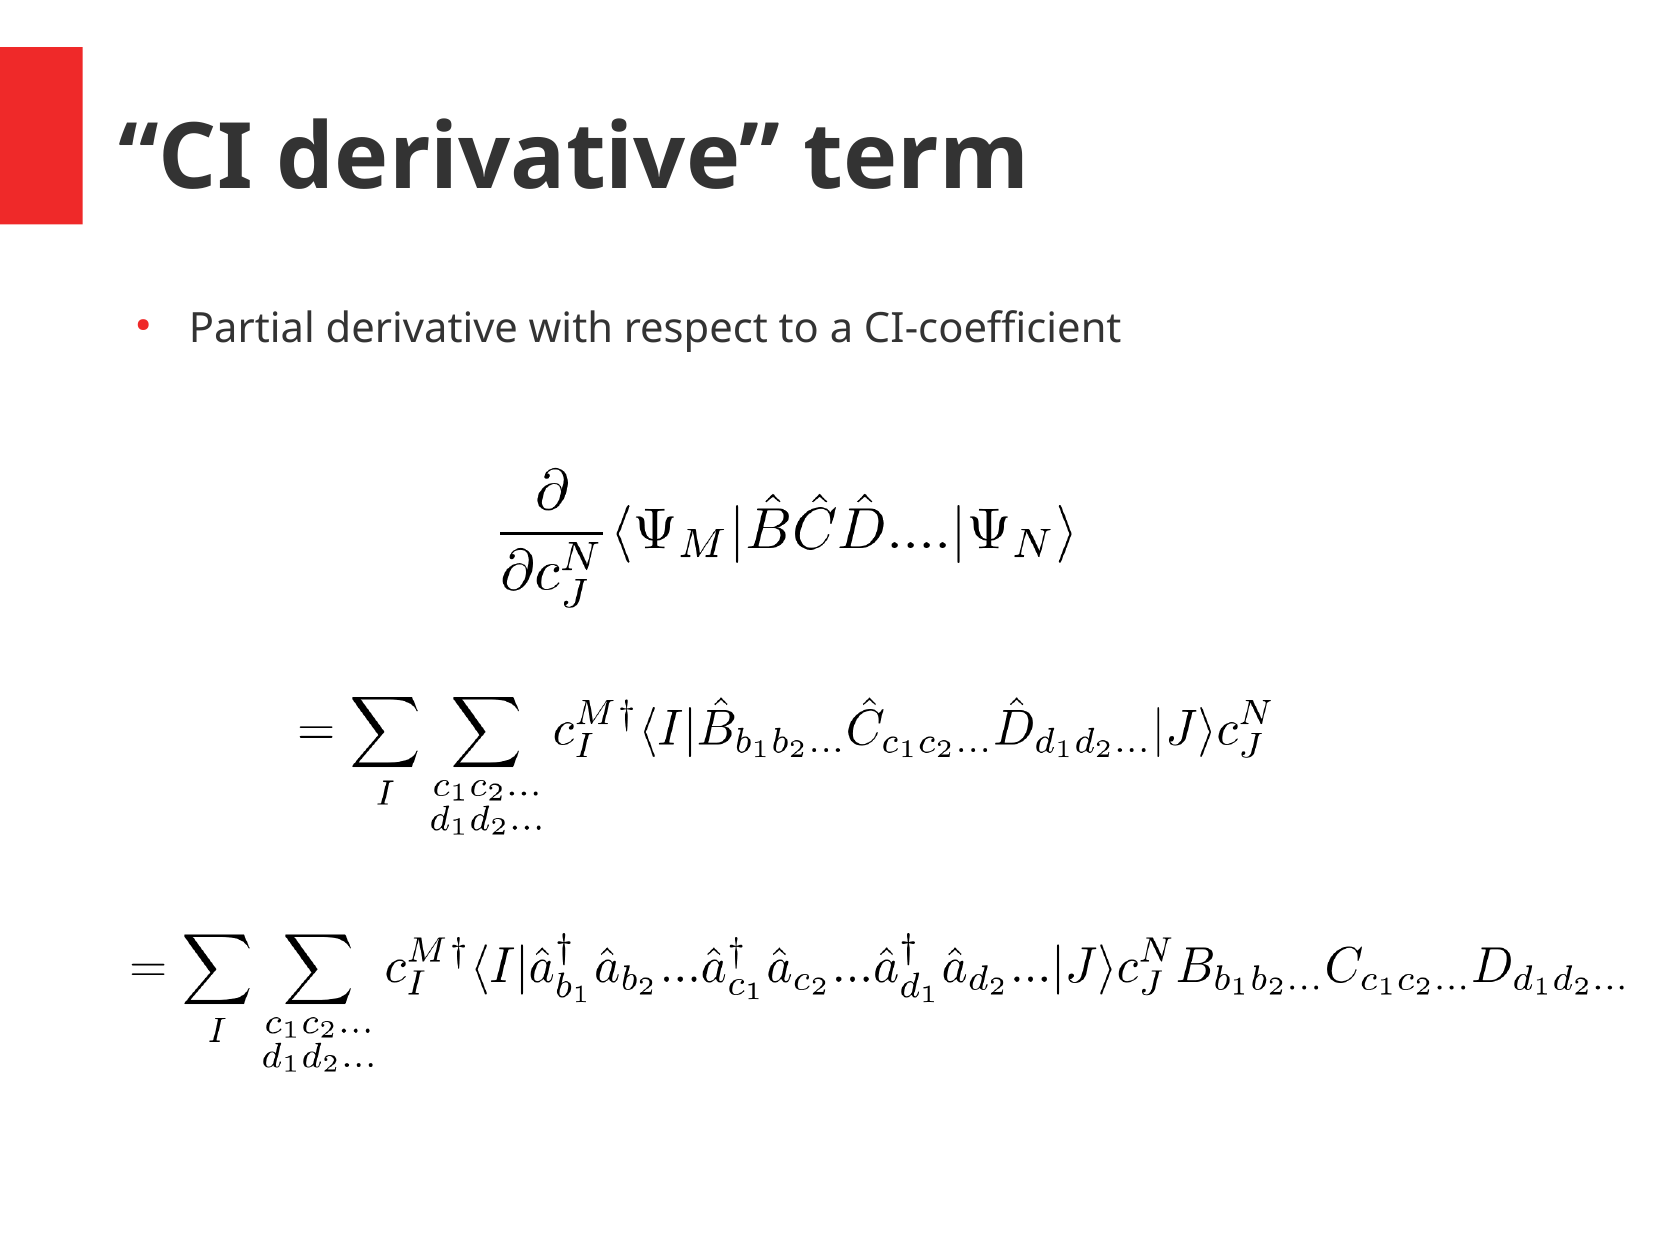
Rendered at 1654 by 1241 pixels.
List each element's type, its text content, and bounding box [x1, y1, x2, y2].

picture [131, 933, 1624, 1072]
picture [299, 696, 1271, 835]
title “CI derivative” term [118, 49, 1571, 257]
list Partial derivative with respect to a CI-coefficient [118, 297, 1536, 544]
picture [500, 467, 1072, 608]
